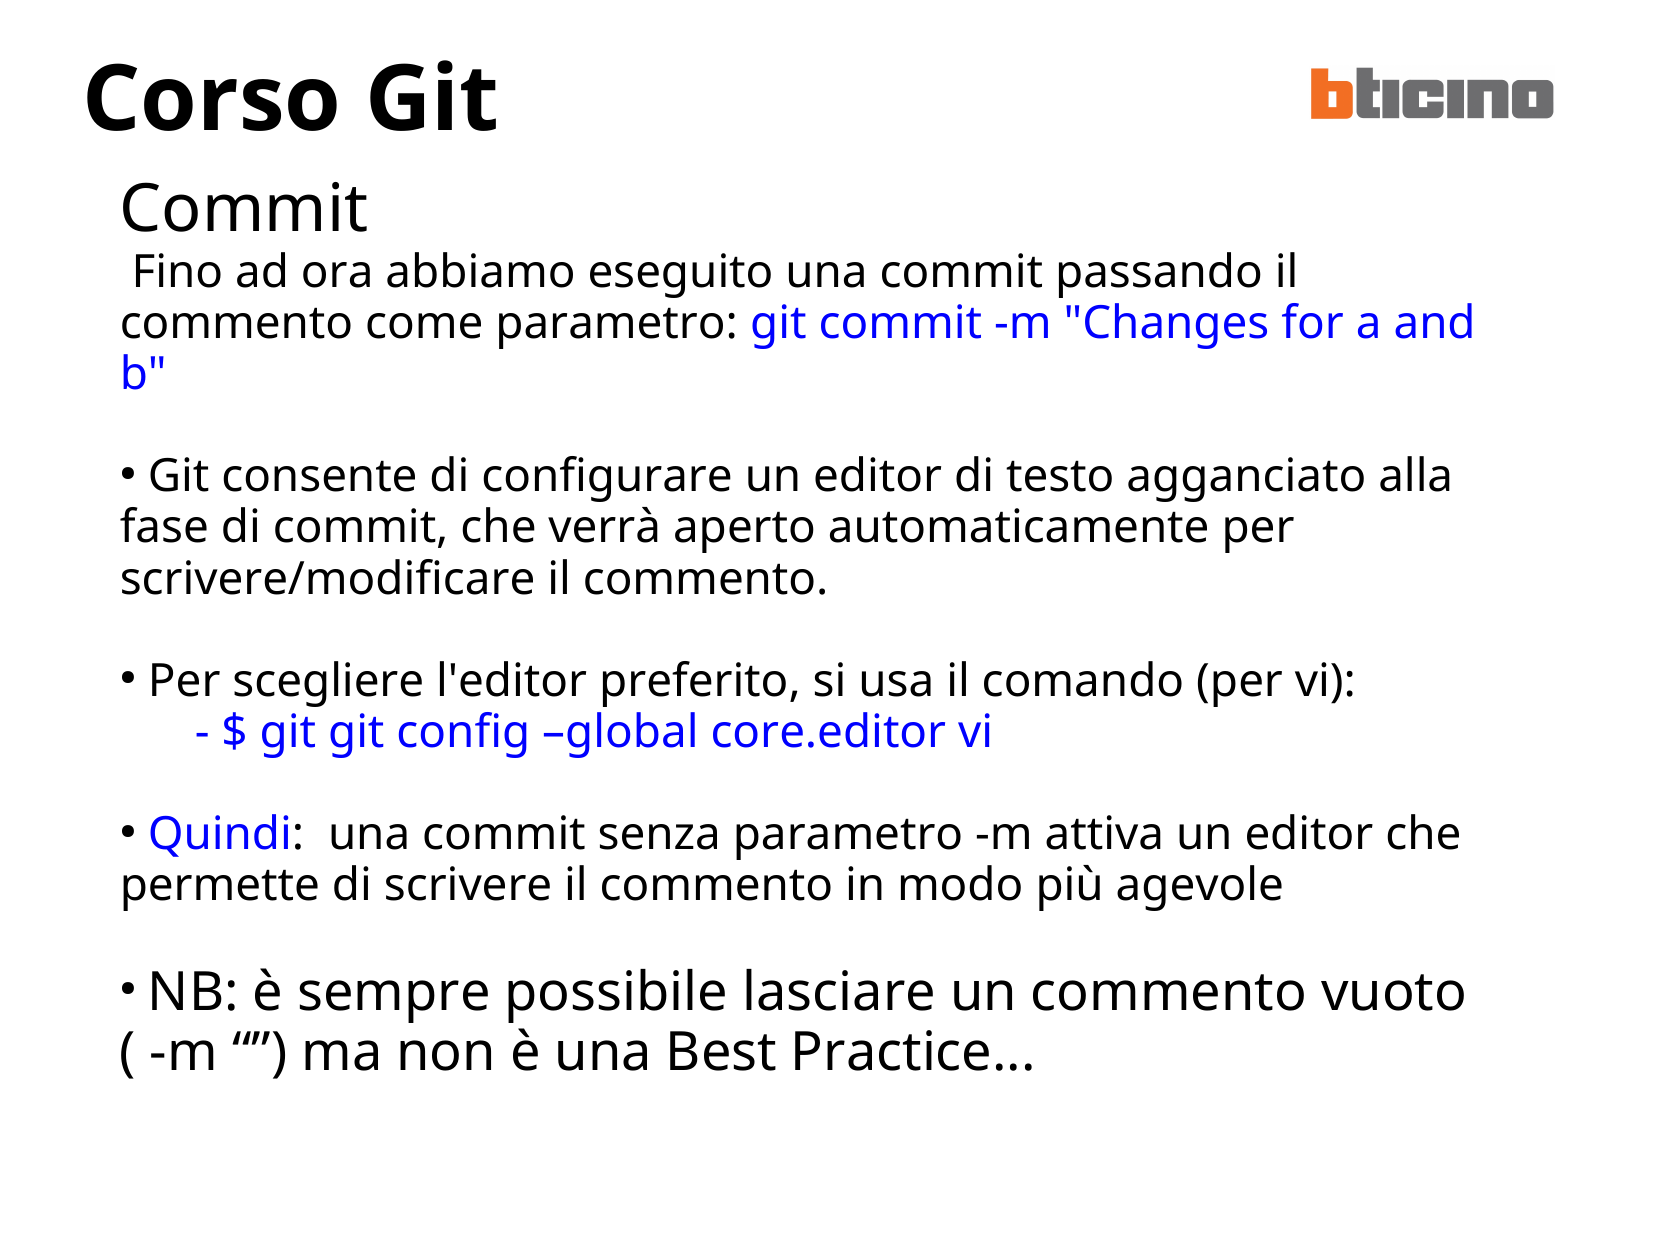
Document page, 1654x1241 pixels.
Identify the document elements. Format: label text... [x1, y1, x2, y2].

text_box Commit Fino ad ora abbiamo eseguito una commit passando il commento come parametro: git commit -m "Changes for a and b" Git consente di configurare un editor di testo agganciato alla fase di commit, che verrà aperto automaticamente per scrivere/modificare il commento. Per scegliere l'editor preferito, si usa il comando (per vi): - $ git git config –global core.editor vi Quindi: una commit senza parametro -m attiva un editor che permette di scrivere il commento in modo più agevole NB: è sempre possibile lasciare un commento vuoto ( -m “”) ma non è una Best Practice... [105, 165, 1501, 1111]
title Corso Git [82, 48, 1570, 151]
